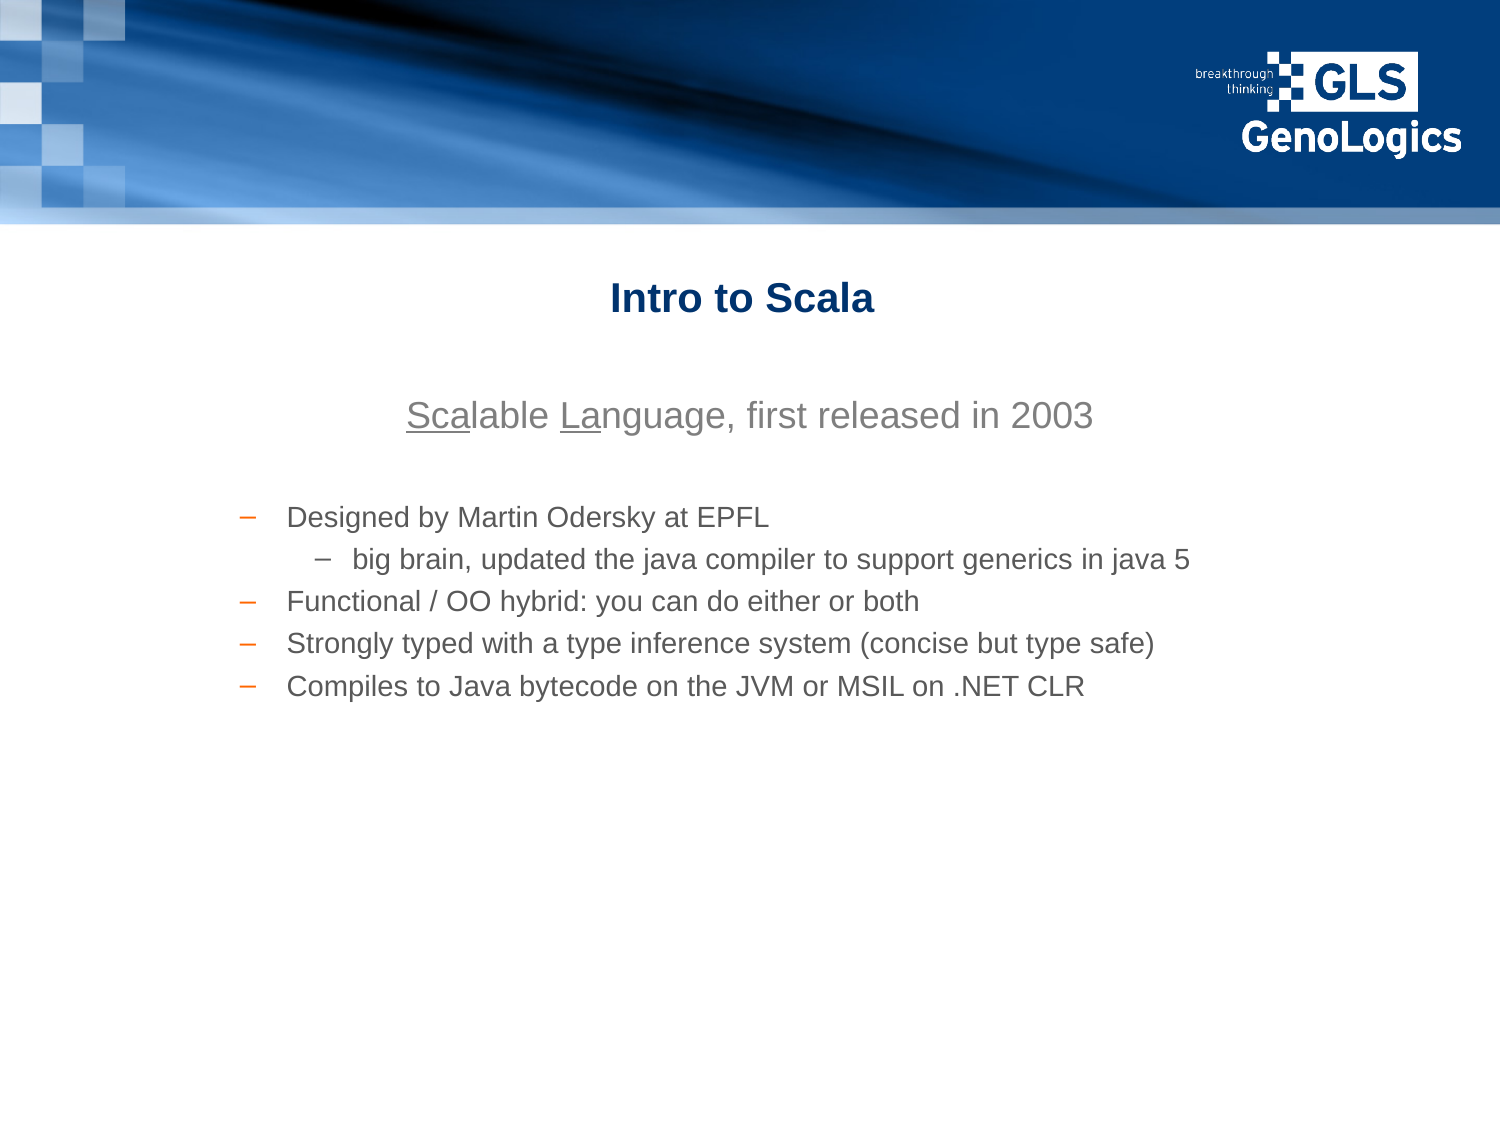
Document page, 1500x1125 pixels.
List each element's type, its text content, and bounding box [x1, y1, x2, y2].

picture [0, 0, 1500, 1125]
title Intro to Scala [67, 229, 1418, 363]
list Scalable Language, first released in 2003 Designed by Martin Odersky at EPFL big brain, updated the java compiler to support generics in java 5 Functional / OO hybrid: you can do either or both Strongly typed with a type inference system (concise but type safe) Compiles to Java bytecode on the JVM or MSIL on .NET CLR [75, 383, 1426, 961]
